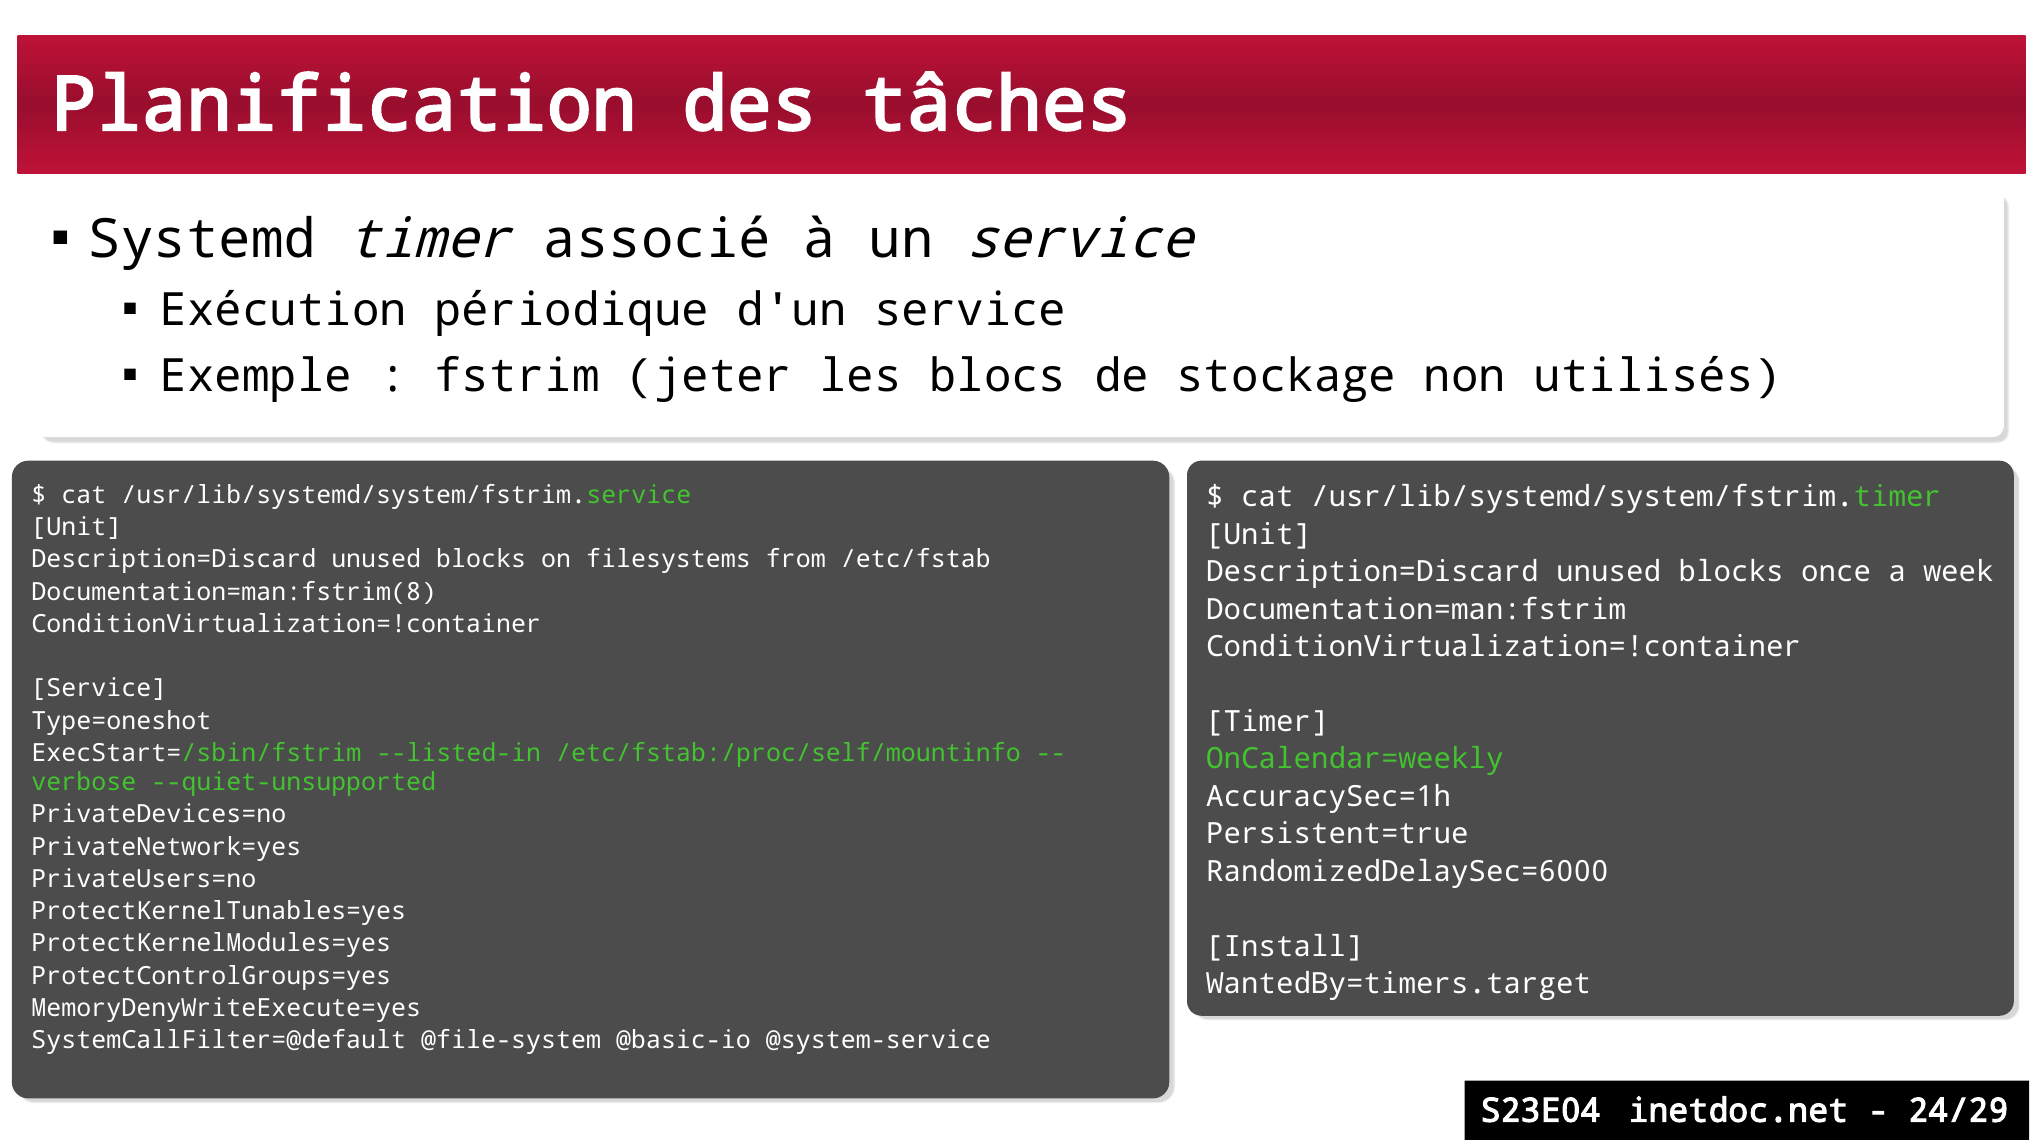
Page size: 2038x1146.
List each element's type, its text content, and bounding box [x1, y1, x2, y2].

text_box Planification des tâches [17, 35, 2026, 174]
text_box S23E04 inetdoc.net - <numéro>/29 [1464, 1080, 2030, 1140]
text_box $ cat /usr/lib/systemd/system/fstrim.service [Unit] Description=Discard unused blocks on filesystems from /etc/fstab Documentation=man:fstrim(8) ConditionVirtualization=!container [Service] Type=oneshot ExecStart=/sbin/fstrim --listed-in /etc/fstab:/proc/self/mountinfo --verbose --quiet-unsupported PrivateDevices=no PrivateNetwork=yes PrivateUsers=no ProtectKernelTunables=yes ProtectKernelModules=yes ProtectControlGroups=yes MemoryDenyWriteExecute=yes SystemCallFilter=@default @file-system @basic-io @system-service [11, 460, 1170, 1099]
text_box $ cat /usr/lib/systemd/system/fstrim.timer [Unit] Description=Discard unused blocks once a week Documentation=man:fstrim ConditionVirtualization=!container [Timer] OnCalendar=weekly AccuracySec=1h Persistent=true RandomizedDelaySec=6000 [Install] WantedBy=timers.target [1187, 460, 2014, 1016]
text_box Systemd timer associé à un service Exécution périodique d'un service Exemple : fstrim (jeter les blocs de stockage non utilisés) [35, 188, 2004, 438]
